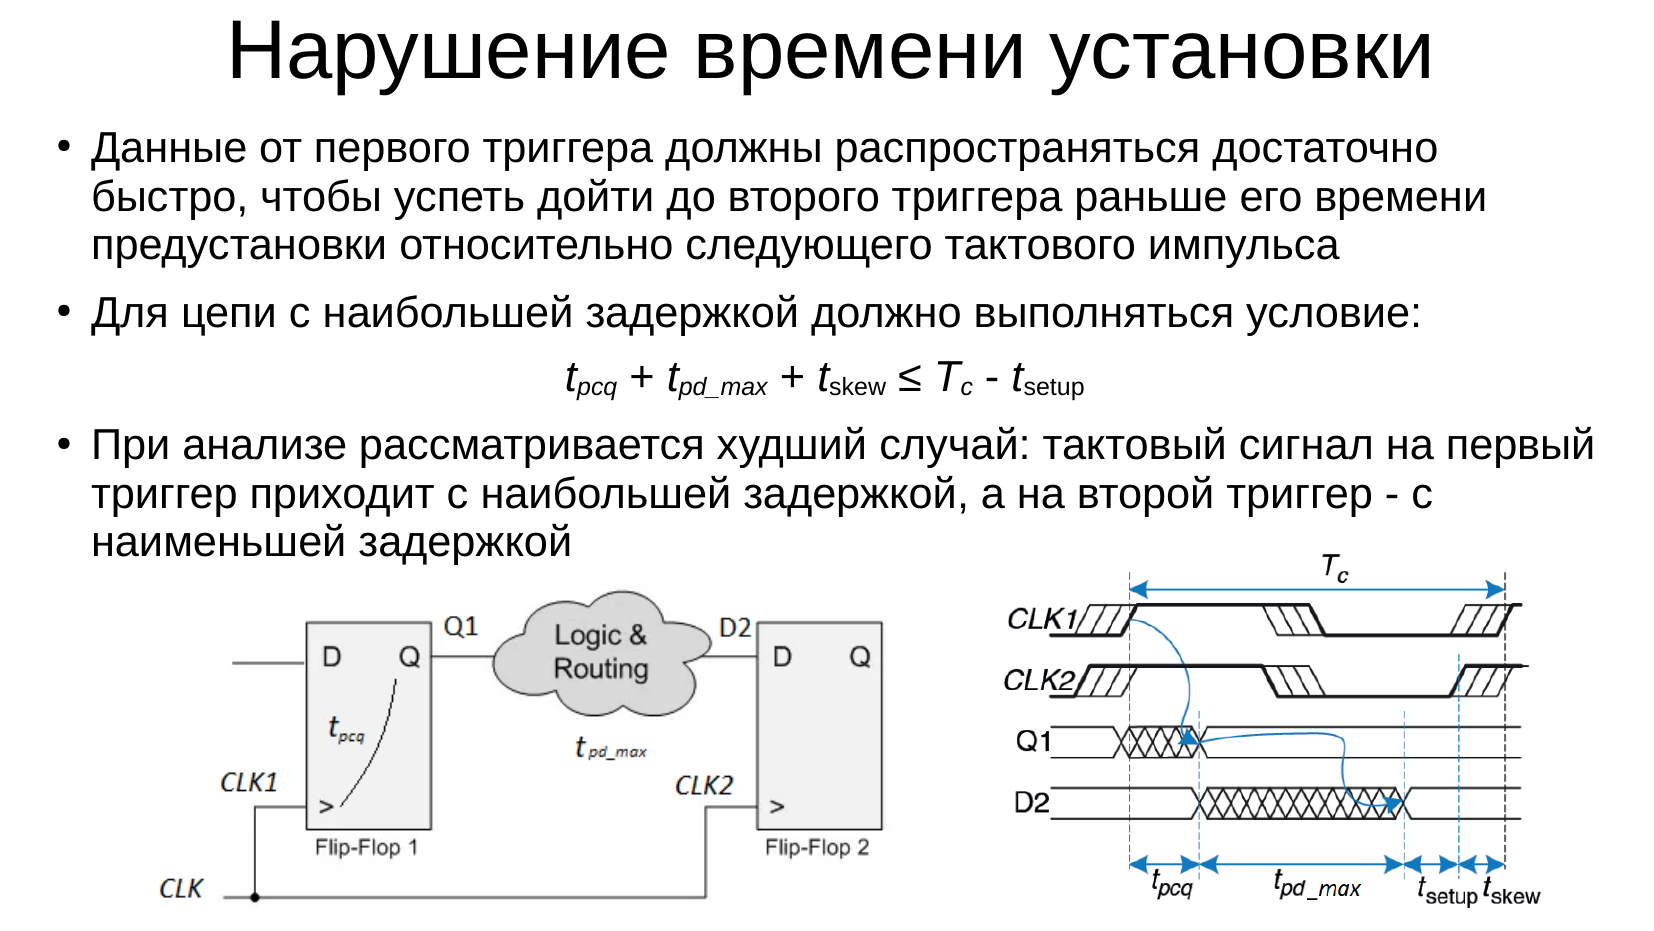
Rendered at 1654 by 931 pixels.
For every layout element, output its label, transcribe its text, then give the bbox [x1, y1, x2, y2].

title Нарушение времени установки [20, 0, 1641, 106]
picture [1000, 551, 1551, 910]
list Данные от первого триггера должны распространяться достаточно быстро, чтобы успеть дойти до второго триггера раньше его времени предустановки относительно следующего тактового импульса Для цепи с наибольшей задержкой должно выполняться условие: tpcq + tpd_max + tskew ≤ Tc - tsetup При анализе рассматривается худший случай: тактовый сигнал на первый триггер приходит с наибольшей задержкой, а на второй триггер - с наименьшей задержкой [45, 123, 1606, 571]
picture [120, 576, 914, 916]
